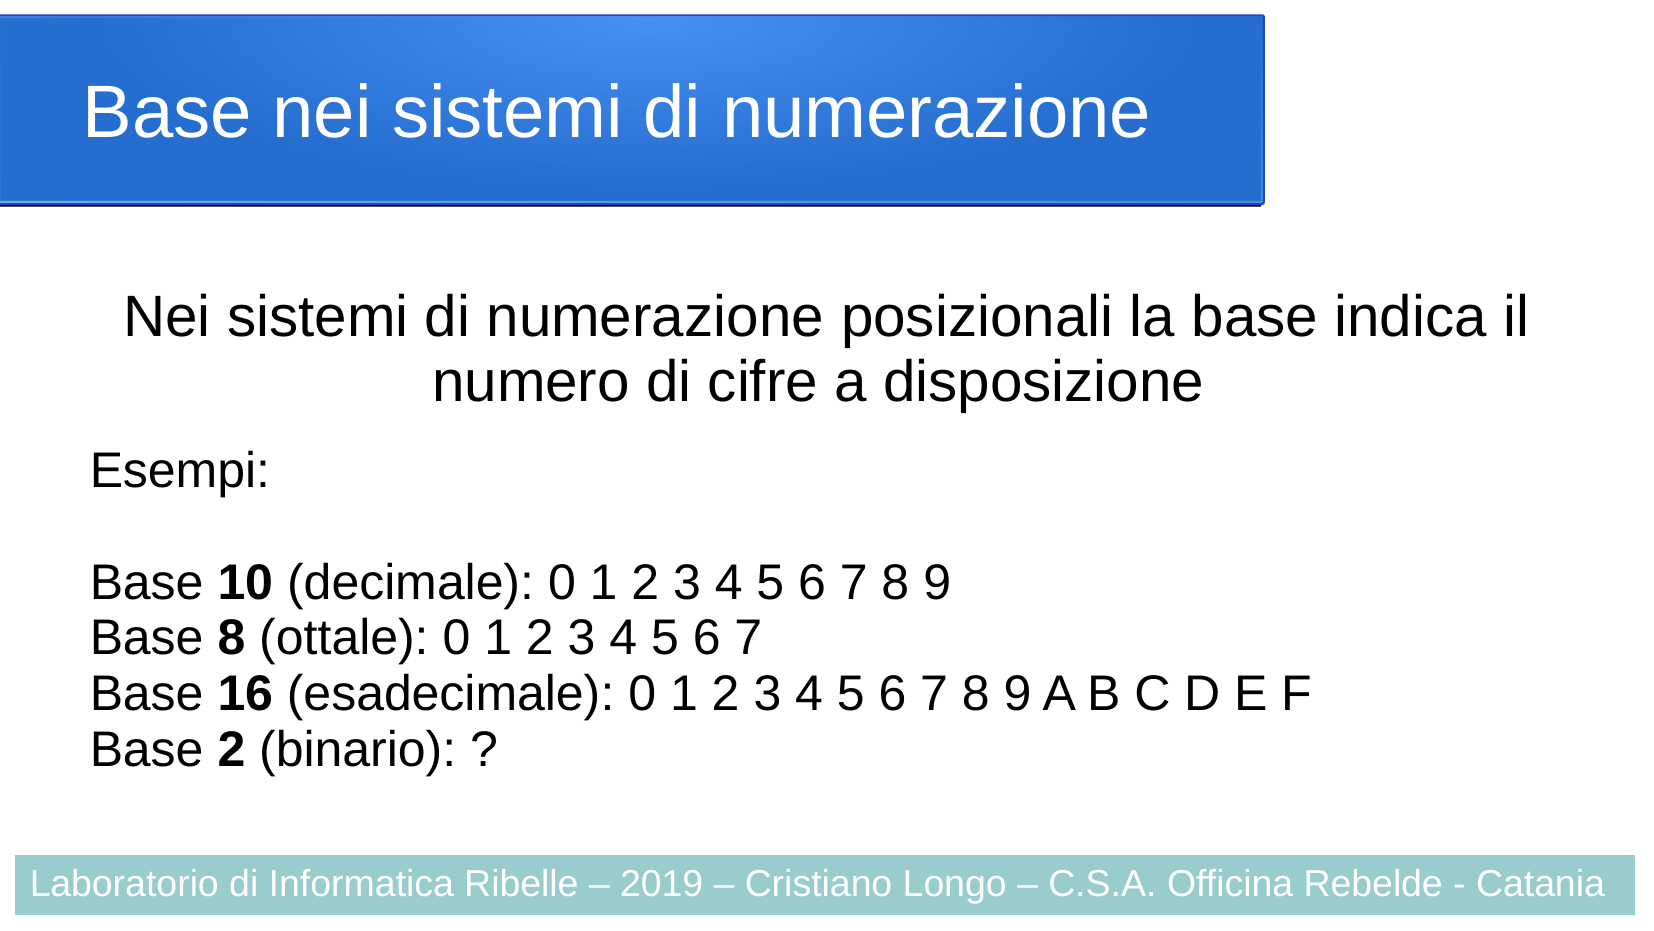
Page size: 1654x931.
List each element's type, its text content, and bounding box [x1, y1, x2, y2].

title Base nei sistemi di numerazione [82, 35, 1235, 189]
subtitle Nei sistemi di numerazione posizionali la base indica il numero di cifre a disposizione [82, 233, 1571, 466]
text_box Esempi: Base 10 (decimale): 0 1 2 3 4 5 6 7 8 9 Base 8 (ottale): 0 1 2 3 4 5 6 7 Base 16 (esadecimale): 0 1 2 3 4 5 6 7 8 9 A B C D E F Base 2 (binario): ? [75, 435, 1561, 856]
text_box Laboratorio di Informatica Ribelle – 2019 – Cristiano Longo – C.S.A. Officina Rebelde - Catania [15, 855, 1636, 916]
